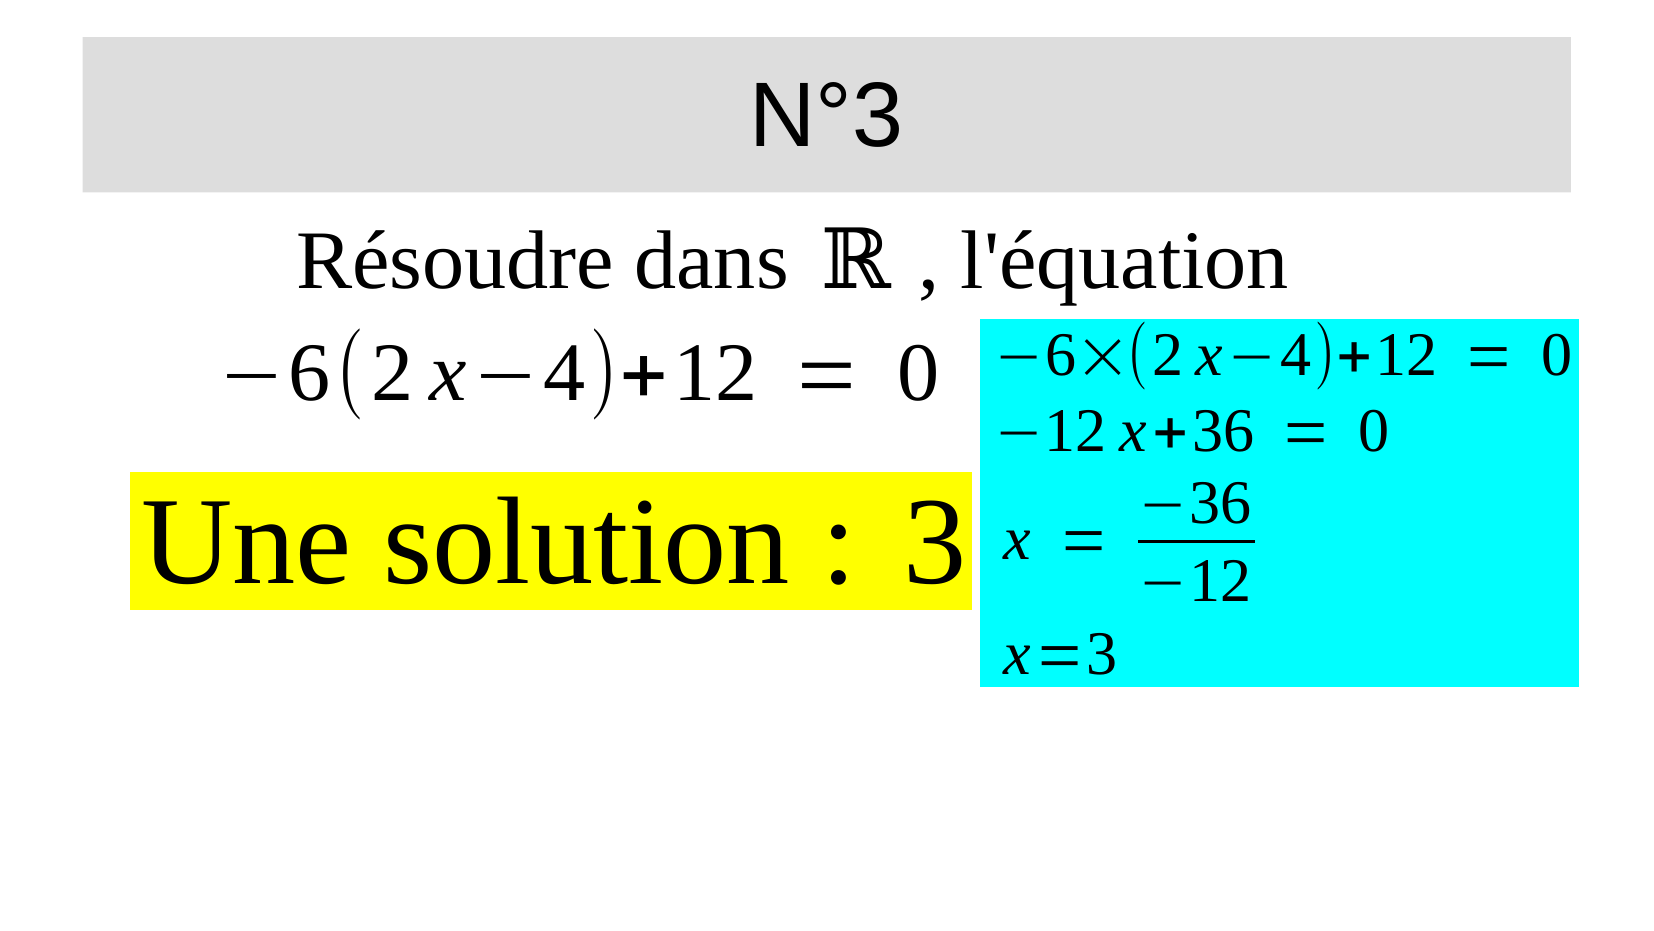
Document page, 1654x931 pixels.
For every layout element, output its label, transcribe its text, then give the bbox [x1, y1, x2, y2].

title N°3 [82, 37, 1571, 193]
chart [980, 318, 1579, 688]
chart [288, 214, 1300, 308]
chart [212, 325, 947, 426]
chart [129, 472, 973, 611]
